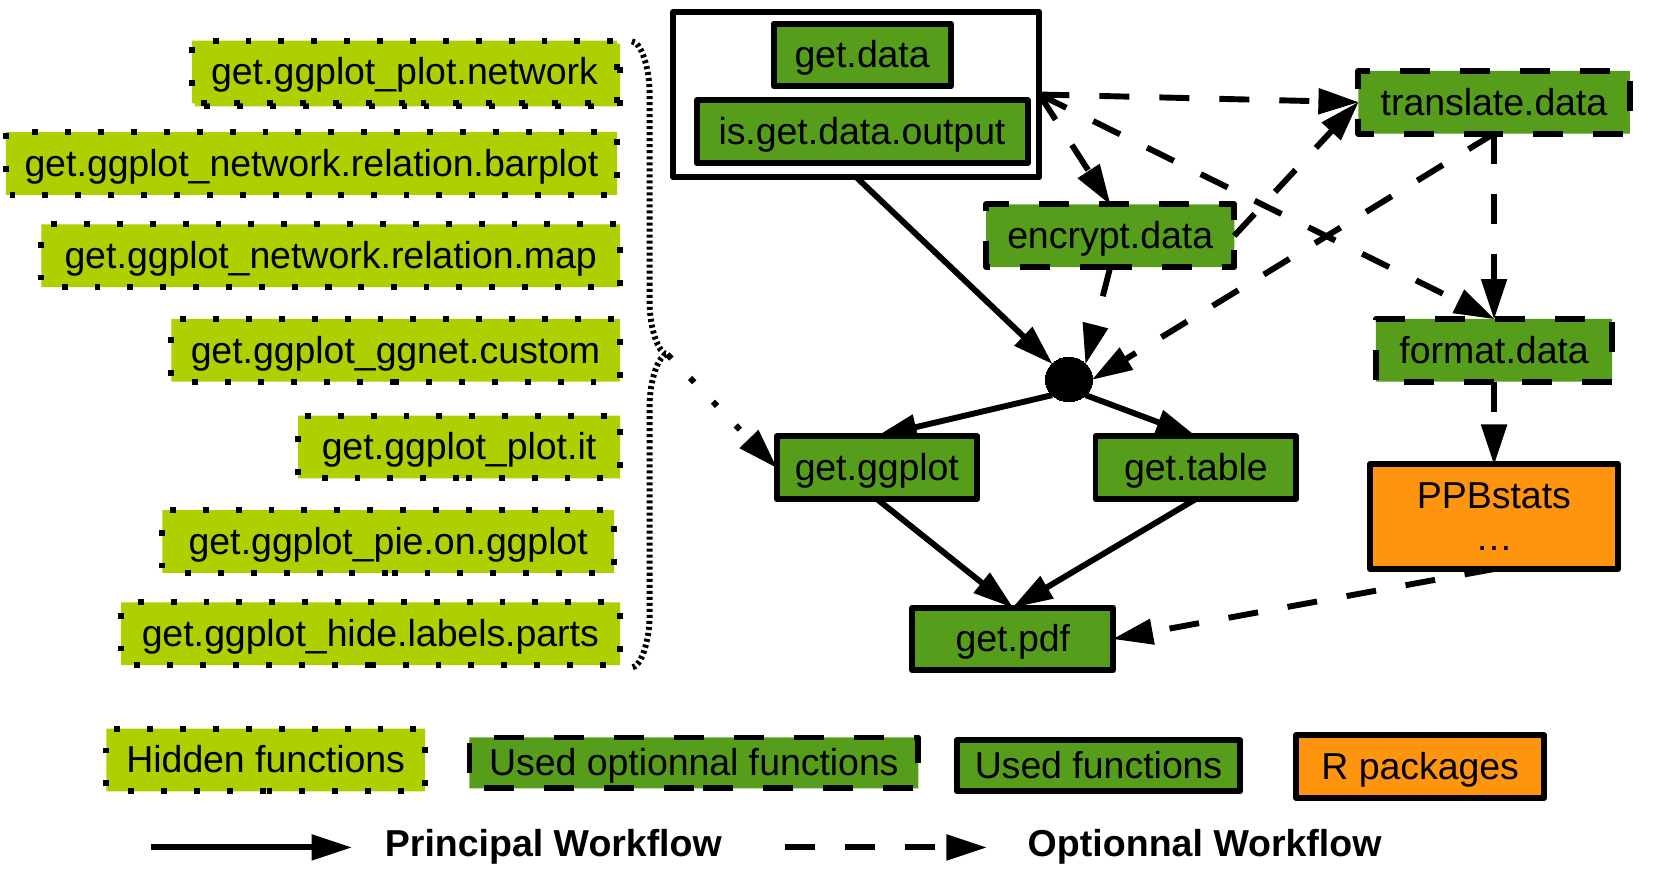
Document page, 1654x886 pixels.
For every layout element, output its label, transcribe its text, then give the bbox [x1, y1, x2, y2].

text_box Used functions [956, 740, 1241, 792]
text_box is.get.data.output [696, 100, 1028, 164]
text_box get.ggplot_plot.network [194, 43, 621, 107]
text_box get.ggplot_pie.on.ggplot [162, 510, 615, 573]
text_box format.data [1375, 318, 1613, 382]
text_box [1045, 357, 1093, 402]
text_box Optionnal Workflow [998, 817, 1412, 869]
text_box get.ggplot_hide.labels.parts [121, 602, 621, 666]
text_box get.ggplot_network.relation.barplot [5, 132, 618, 195]
text_box R packages [1296, 735, 1545, 798]
text_box Principal Workflow [363, 817, 745, 869]
text_box get.table [1095, 436, 1297, 500]
text_box Used optionnal functions [469, 737, 919, 789]
text_box [673, 11, 1040, 178]
text_box get.ggplot_ggnet.custom [171, 318, 621, 382]
text_box get.ggplot [776, 436, 978, 500]
text_box get.ggplot_network.relation.map [41, 224, 621, 288]
text_box get.data [773, 23, 951, 87]
text_box translate.data [1358, 70, 1630, 134]
text_box Hidden functions [106, 728, 426, 792]
text_box PPBstats … [1370, 464, 1619, 569]
text_box get.ggplot_plot.it [298, 415, 621, 479]
text_box get.ggplot_plot.network [191, 40, 618, 104]
text_box encrypt.data [986, 204, 1235, 268]
text_box get.pdf [912, 607, 1114, 671]
